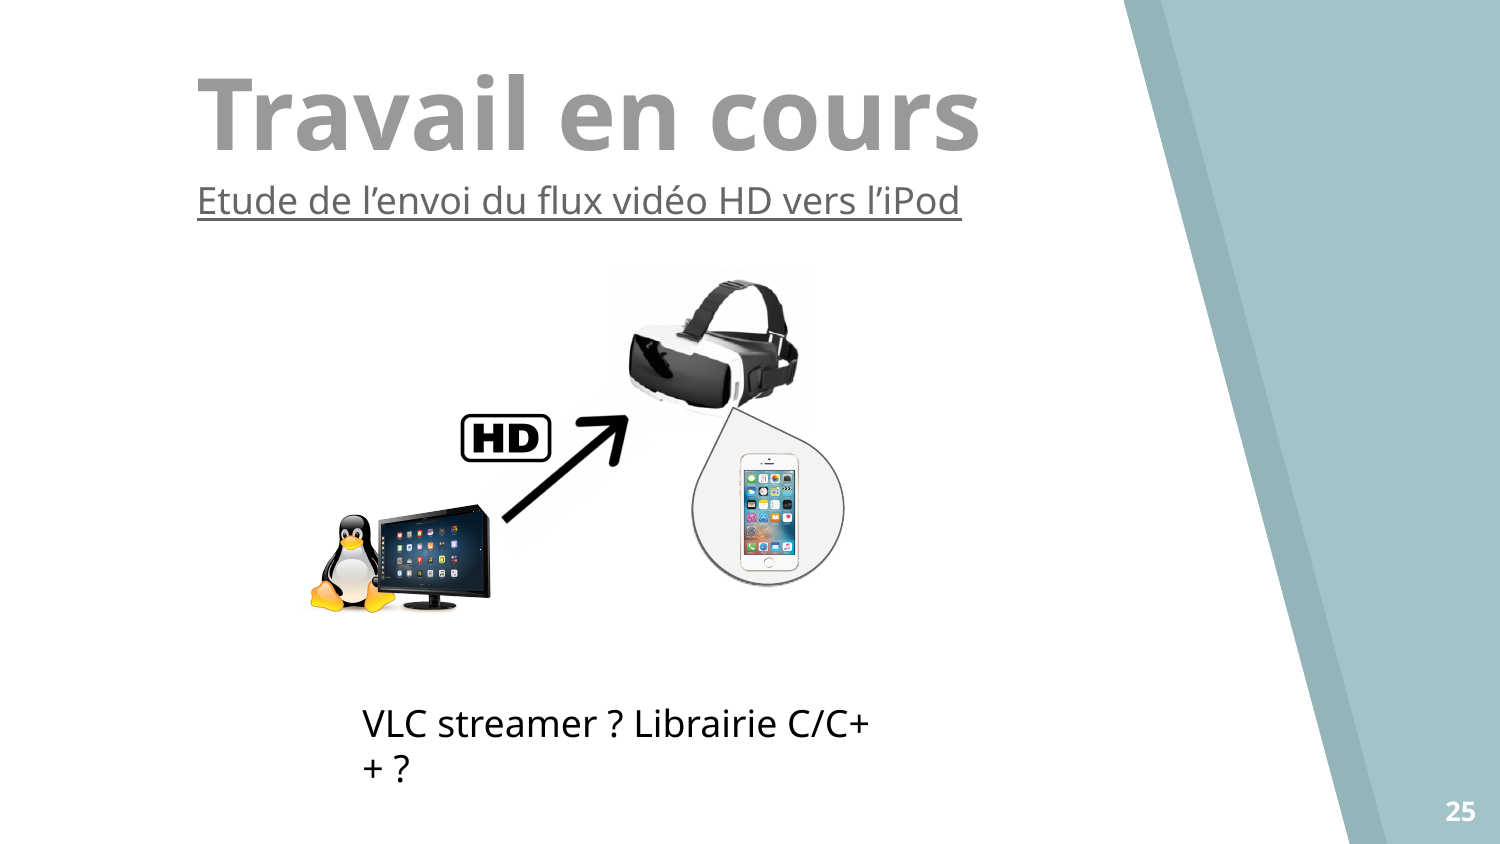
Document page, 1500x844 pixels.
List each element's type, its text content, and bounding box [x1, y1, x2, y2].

picture [295, 268, 812, 615]
text_box Etude de l’envoi du flux vidéo HD vers l’iPod [181, 162, 1014, 245]
picture [730, 452, 806, 572]
text_box [692, 407, 844, 585]
title Travail en cours [181, 27, 1099, 186]
text_box VLC streamer ? Librairie C/C++ ? [347, 685, 933, 784]
